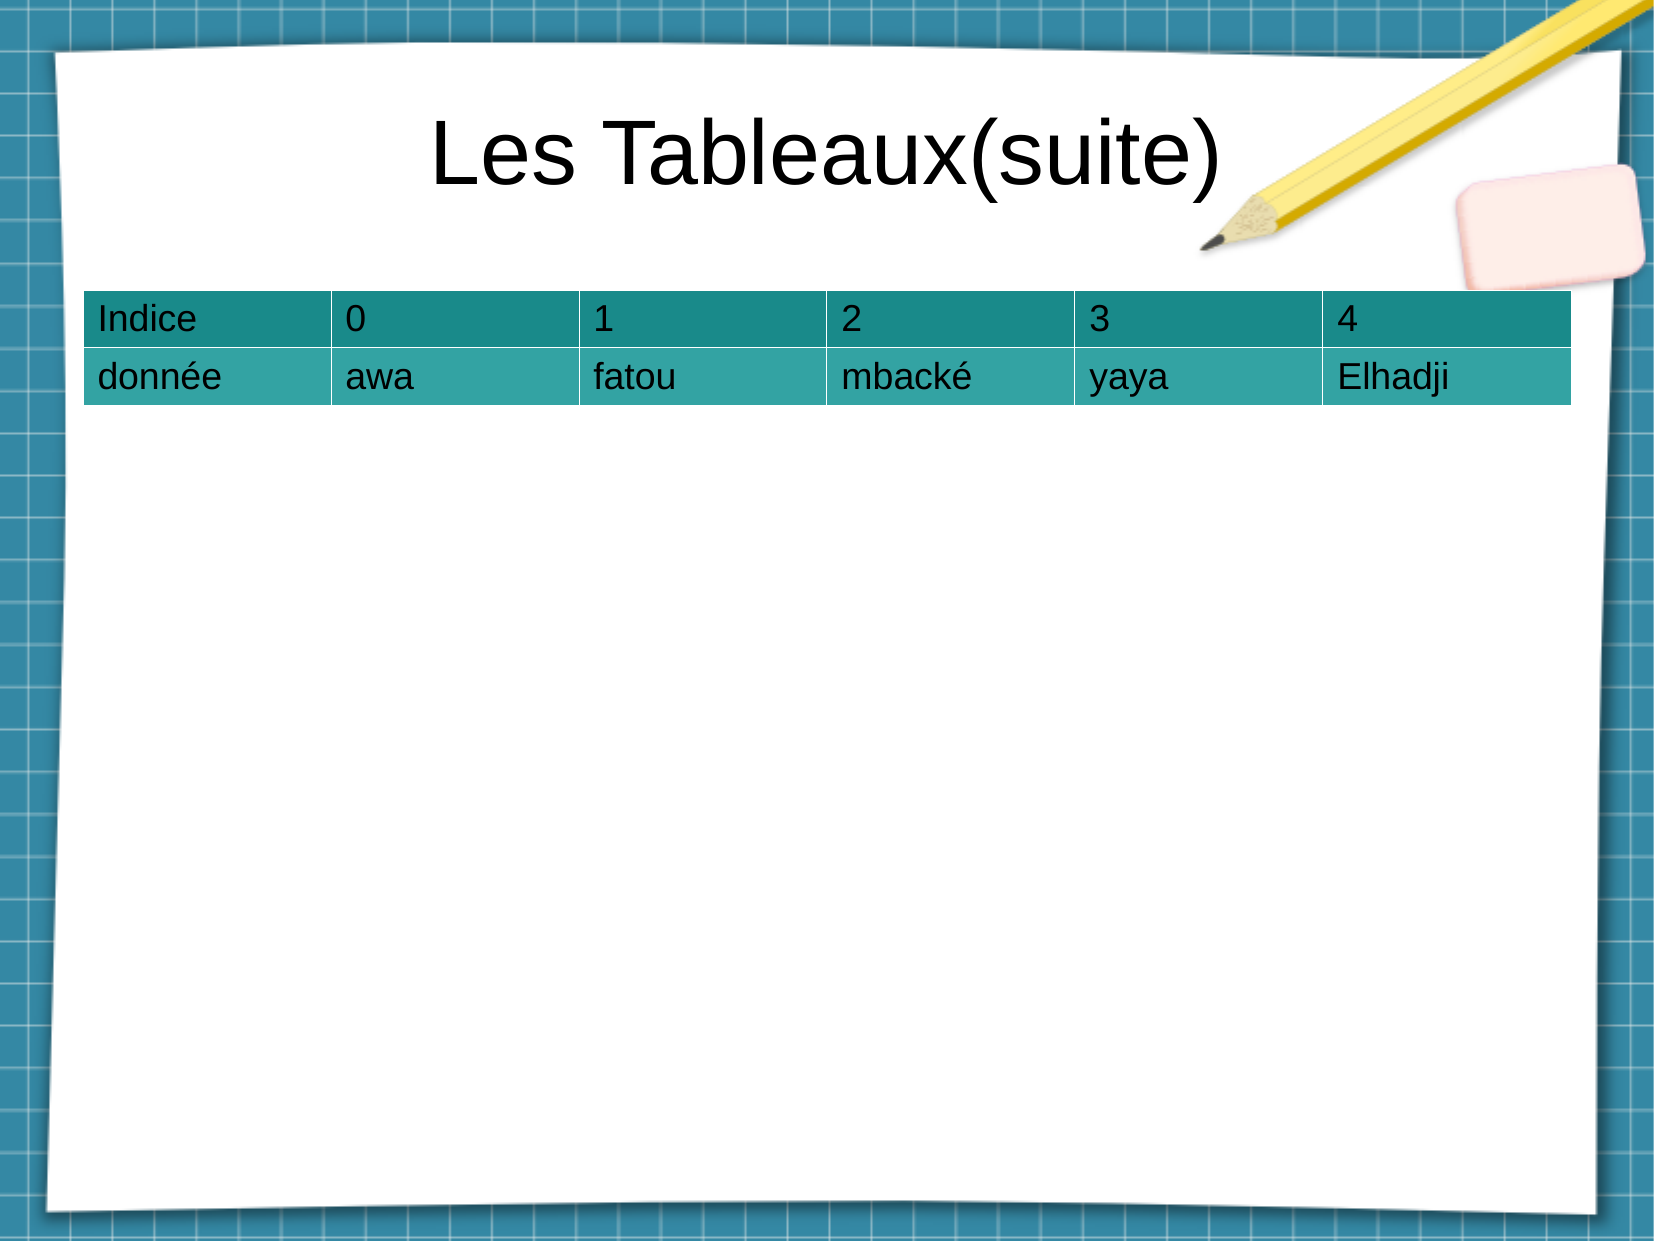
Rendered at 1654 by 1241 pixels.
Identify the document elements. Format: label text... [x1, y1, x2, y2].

table_cell mbacké [827, 348, 1074, 405]
table_header 3 [1075, 291, 1322, 347]
table_header 0 [332, 291, 579, 347]
table_cell fatou [580, 348, 826, 405]
table_header 4 [1323, 291, 1571, 347]
table_cell donnée [84, 348, 331, 405]
picture [0, 0, 1654, 1241]
table_cell yaya [1075, 348, 1322, 405]
table_cell awa [332, 348, 579, 405]
table_header 2 [827, 291, 1074, 347]
title Les Tableaux(suite) [82, 49, 1571, 257]
table_cell Elhadji [1323, 348, 1571, 405]
table_header Indice [84, 291, 331, 347]
table_header 1 [580, 291, 826, 347]
